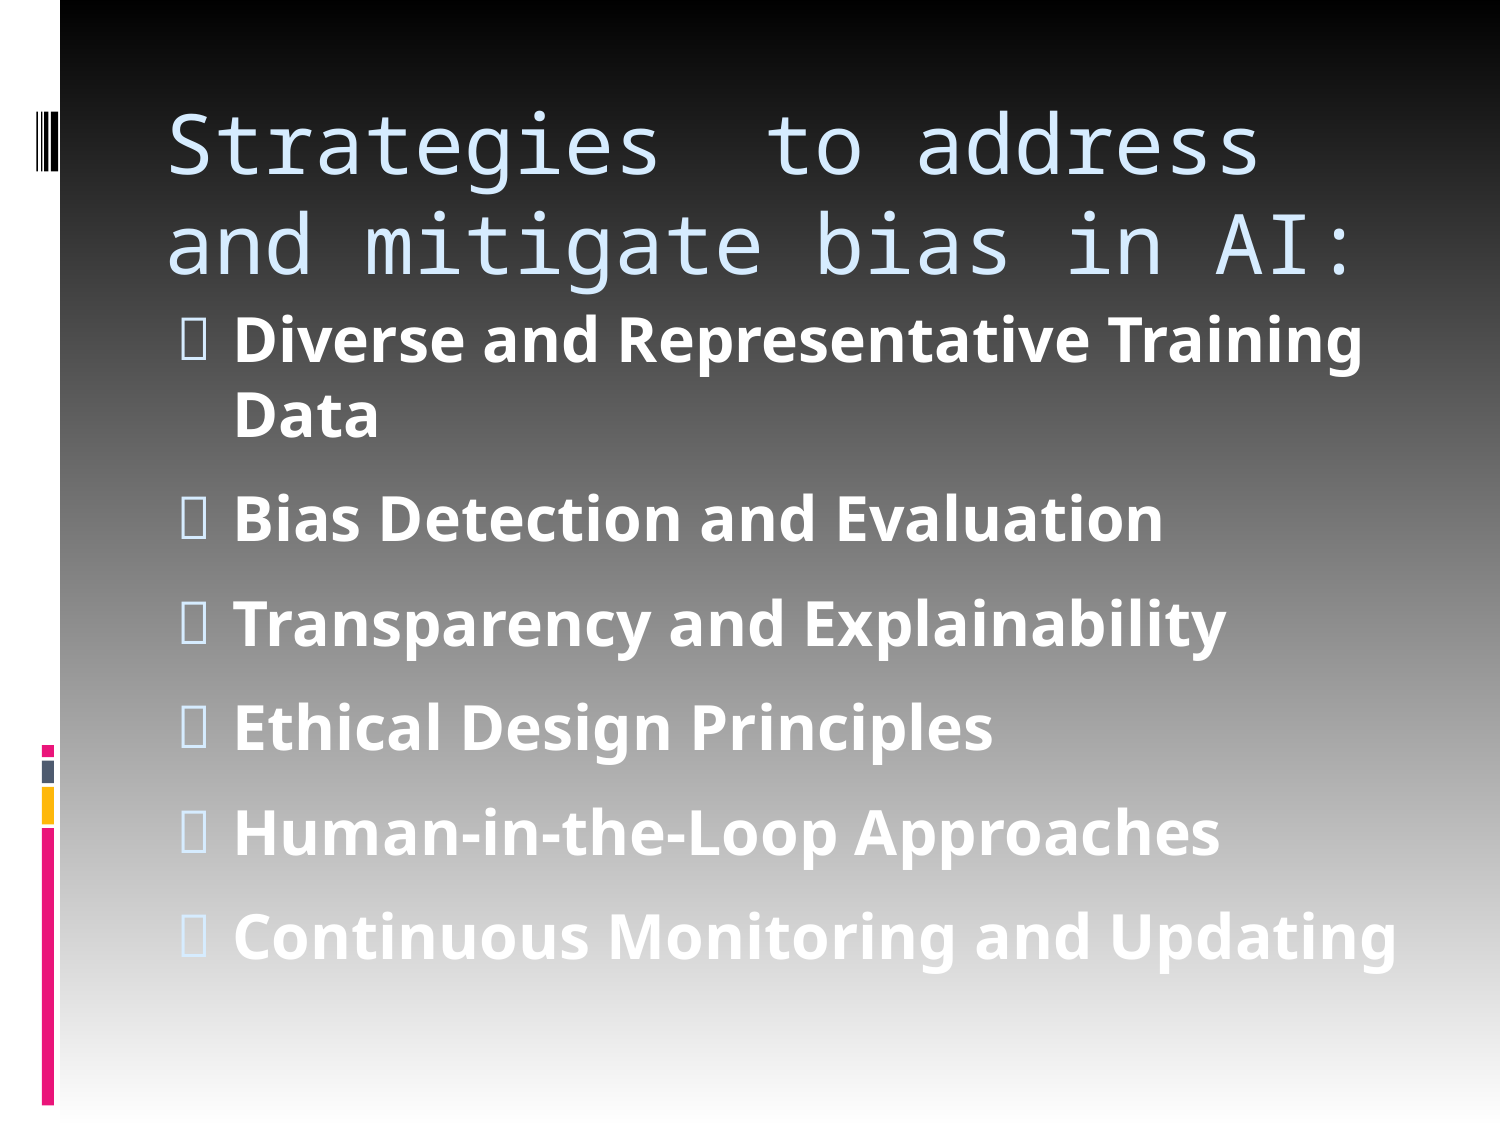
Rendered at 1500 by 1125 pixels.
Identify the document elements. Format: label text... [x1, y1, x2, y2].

title Strategies to address and mitigate bias in AI: [150, 83, 1425, 234]
list Diverse and Representative Training Data Bias Detection and Evaluation Transparency and Explainability Ethical Design Principles Human-in-the-Loop Approaches Continuous Monitoring and Updating [150, 292, 1425, 1043]
